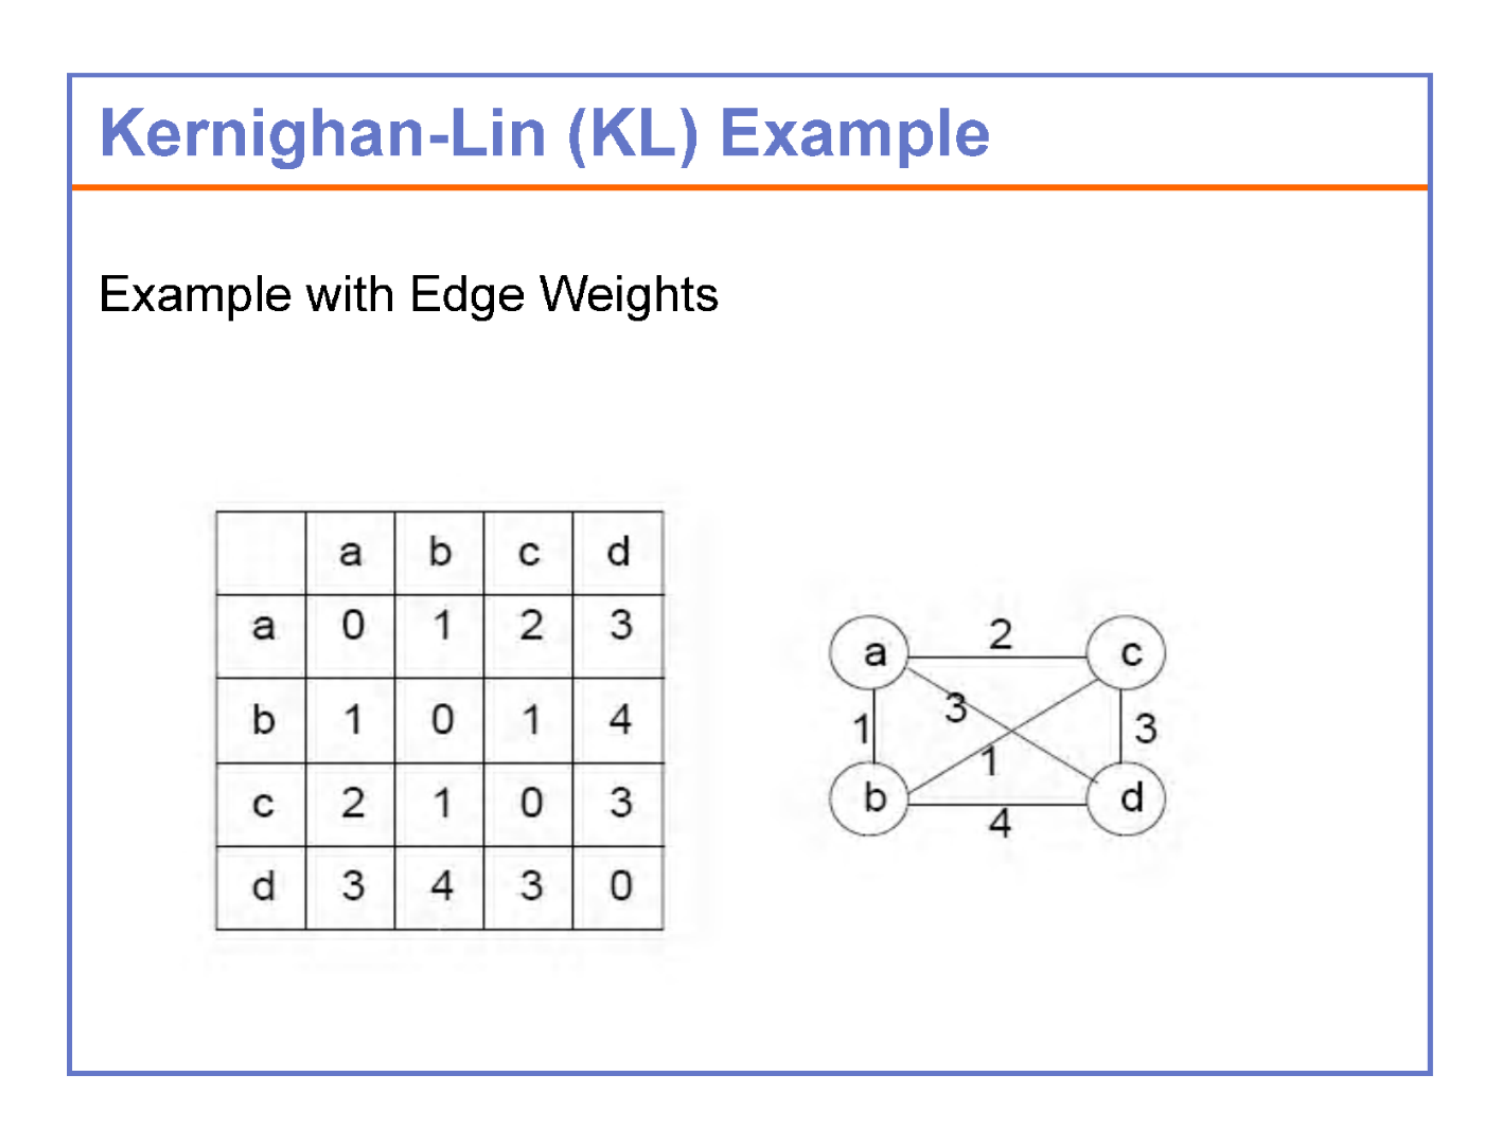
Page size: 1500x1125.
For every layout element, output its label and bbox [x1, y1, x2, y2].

picture [51, 23, 1449, 1093]
